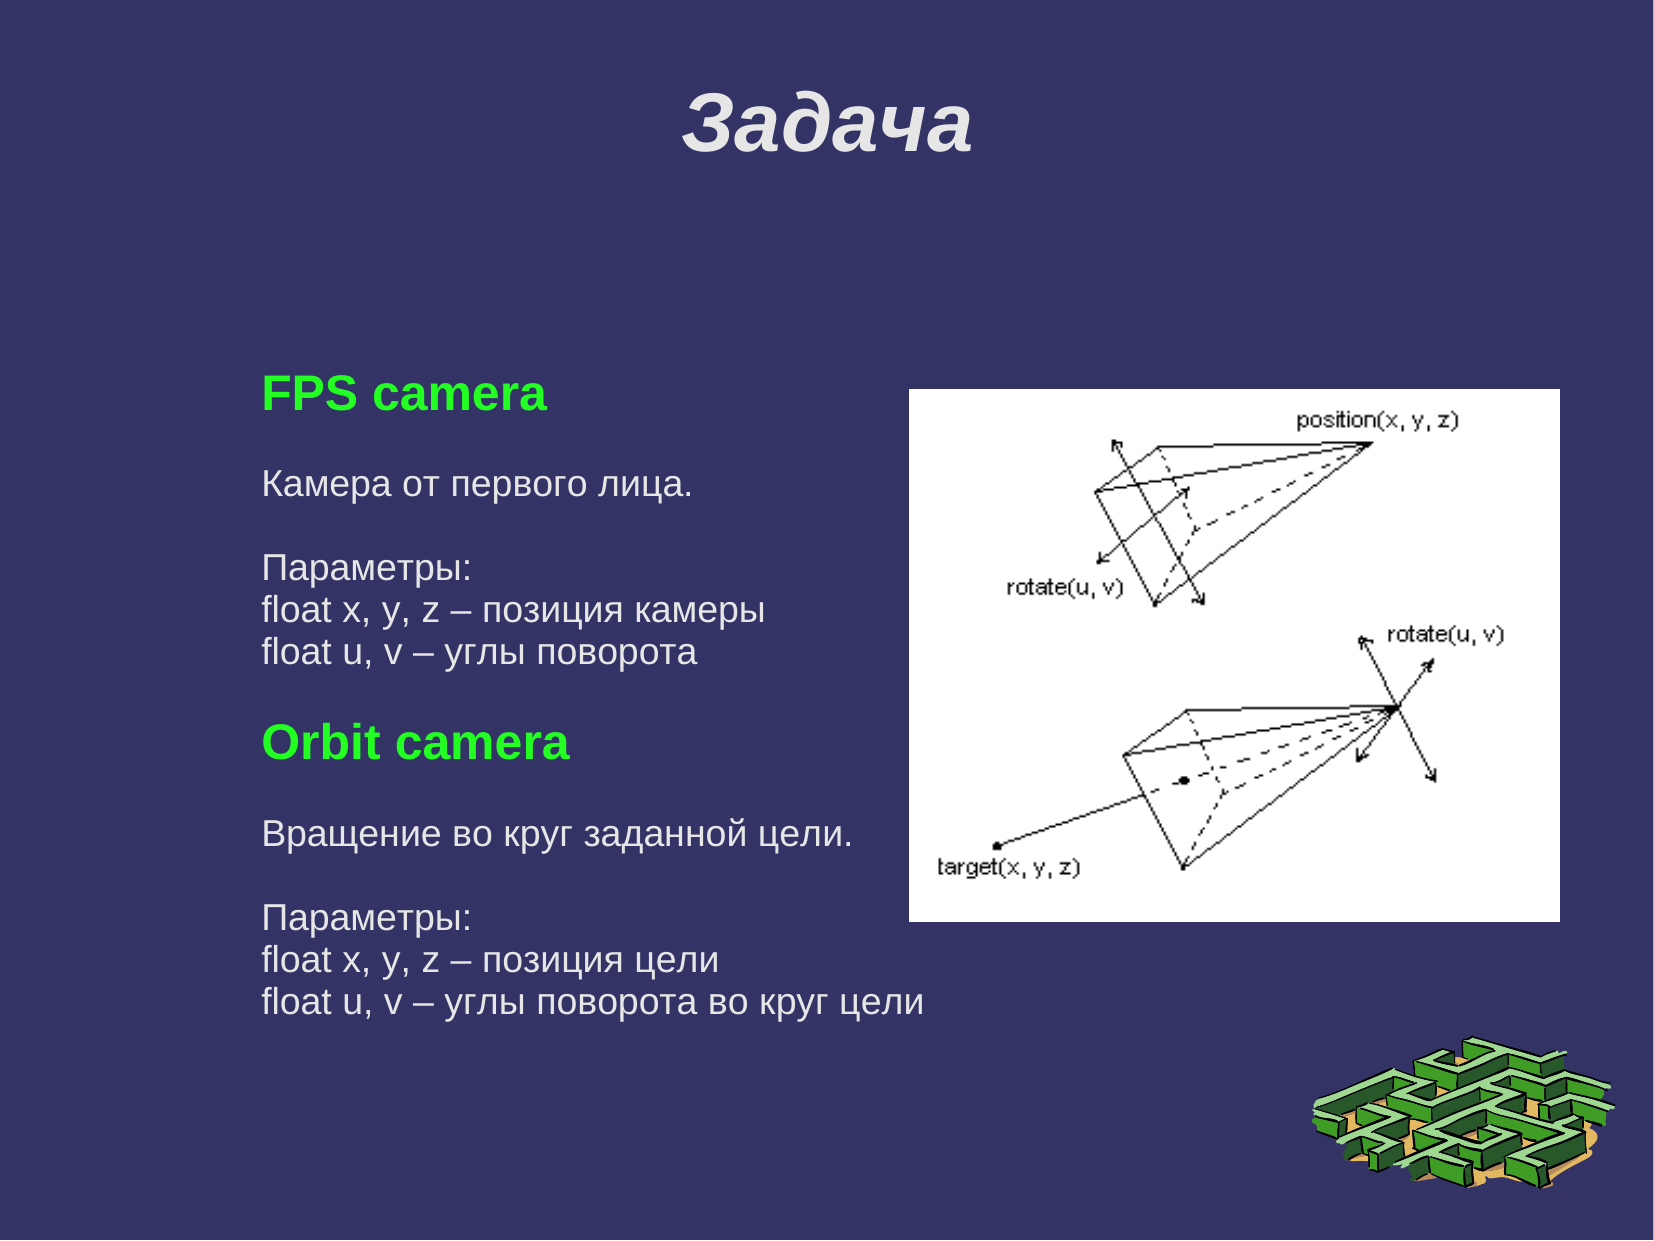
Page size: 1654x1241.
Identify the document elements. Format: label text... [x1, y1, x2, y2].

picture [909, 389, 1560, 922]
title Задача [121, 19, 1534, 227]
list FPS camera Камера от первого лица. Параметры: float x, y, z – позиция камеры float u, v – углы поворота Orbit camera Вращение во круг заданной цели. Параметры: float x, y, z – позиция цели float u, v – углы поворота во круг цели [178, 364, 1570, 1147]
